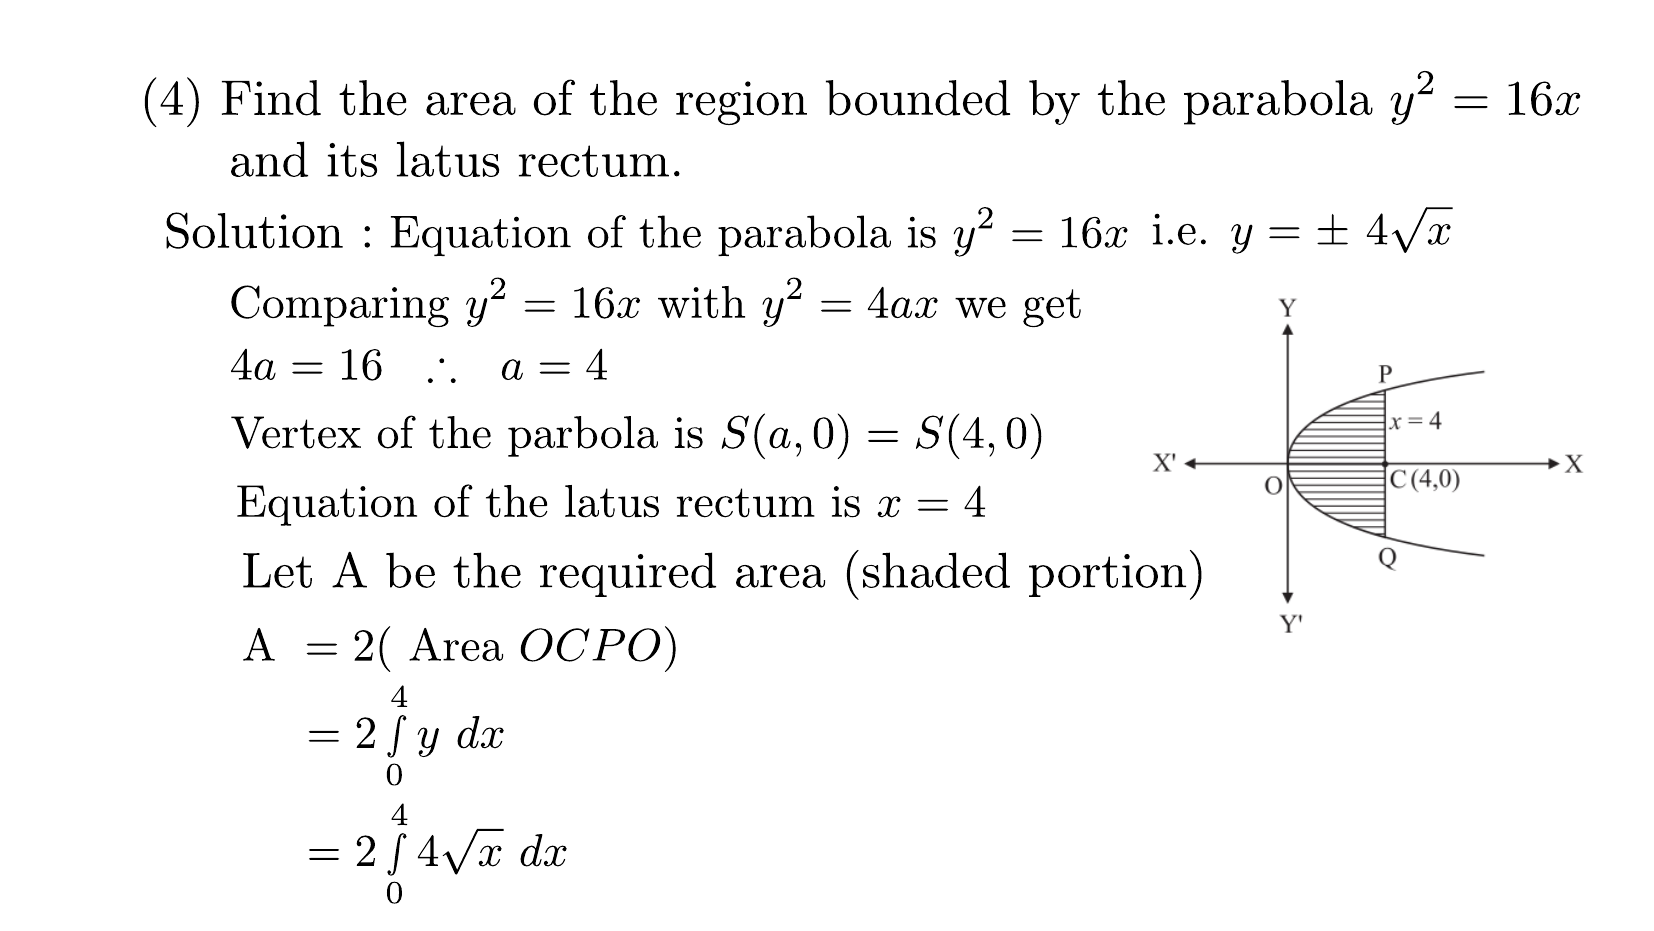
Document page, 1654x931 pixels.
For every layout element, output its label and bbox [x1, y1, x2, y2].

picture [1133, 277, 1595, 644]
text_box [166, 212, 370, 249]
text_box [308, 803, 567, 904]
text_box [243, 626, 676, 672]
text_box [231, 141, 680, 177]
text_box [308, 685, 504, 786]
text_box [243, 549, 1202, 600]
text_box [237, 484, 986, 526]
text_box [231, 277, 1081, 328]
text_box [142, 70, 1581, 128]
title [47, 37, 1607, 910]
text_box [390, 207, 1128, 257]
text_box [231, 348, 607, 384]
text_box [1152, 207, 1453, 254]
text_box [231, 413, 1042, 460]
